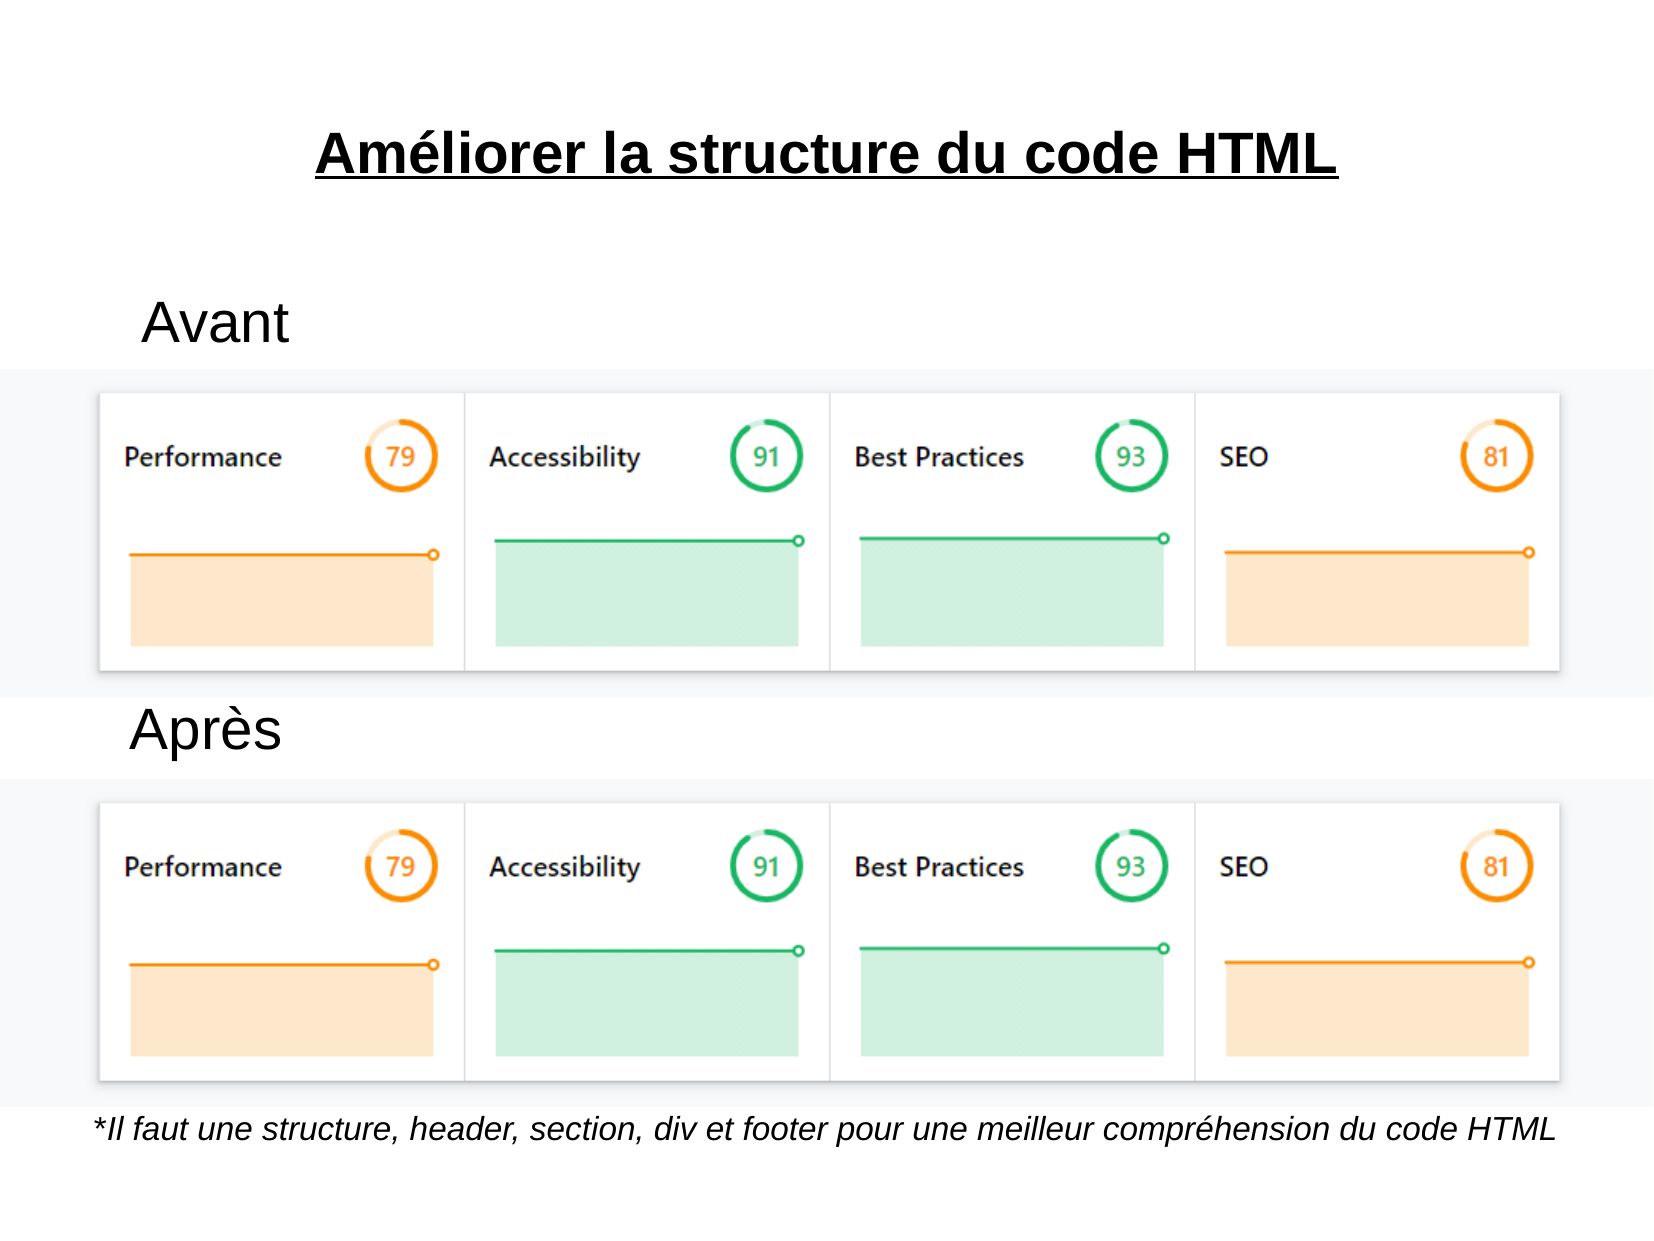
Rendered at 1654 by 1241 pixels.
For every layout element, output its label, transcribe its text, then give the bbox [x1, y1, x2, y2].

title Améliorer la structure du code HTML [82, 49, 1571, 257]
list Avant [70, 290, 550, 369]
picture [0, 779, 1654, 1107]
list *Il faut une structure, header, section, div et footer pour une meilleur compréhension du code HTML [0, 1110, 1654, 1241]
picture [0, 369, 1654, 697]
list Après [59, 697, 539, 779]
